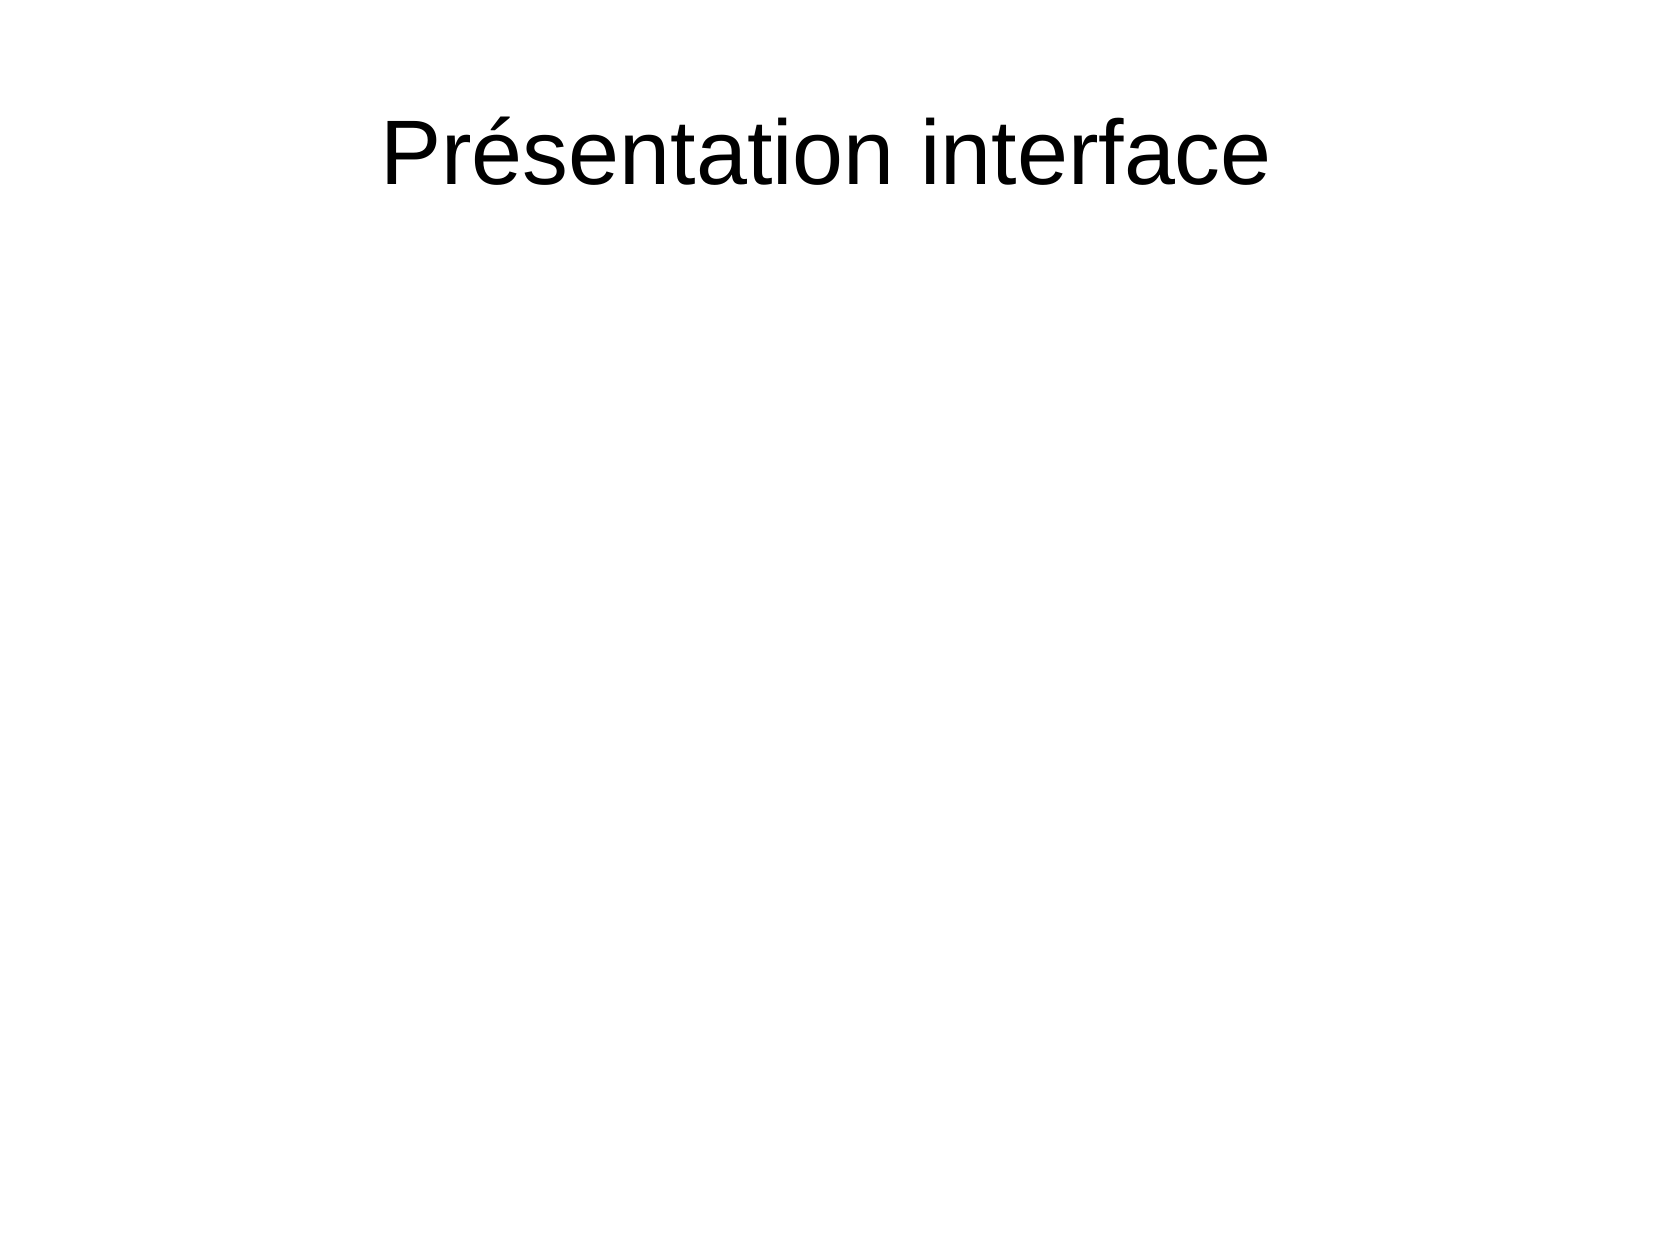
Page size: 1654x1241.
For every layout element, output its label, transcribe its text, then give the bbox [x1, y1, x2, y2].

title Présentation interface [82, 49, 1571, 257]
